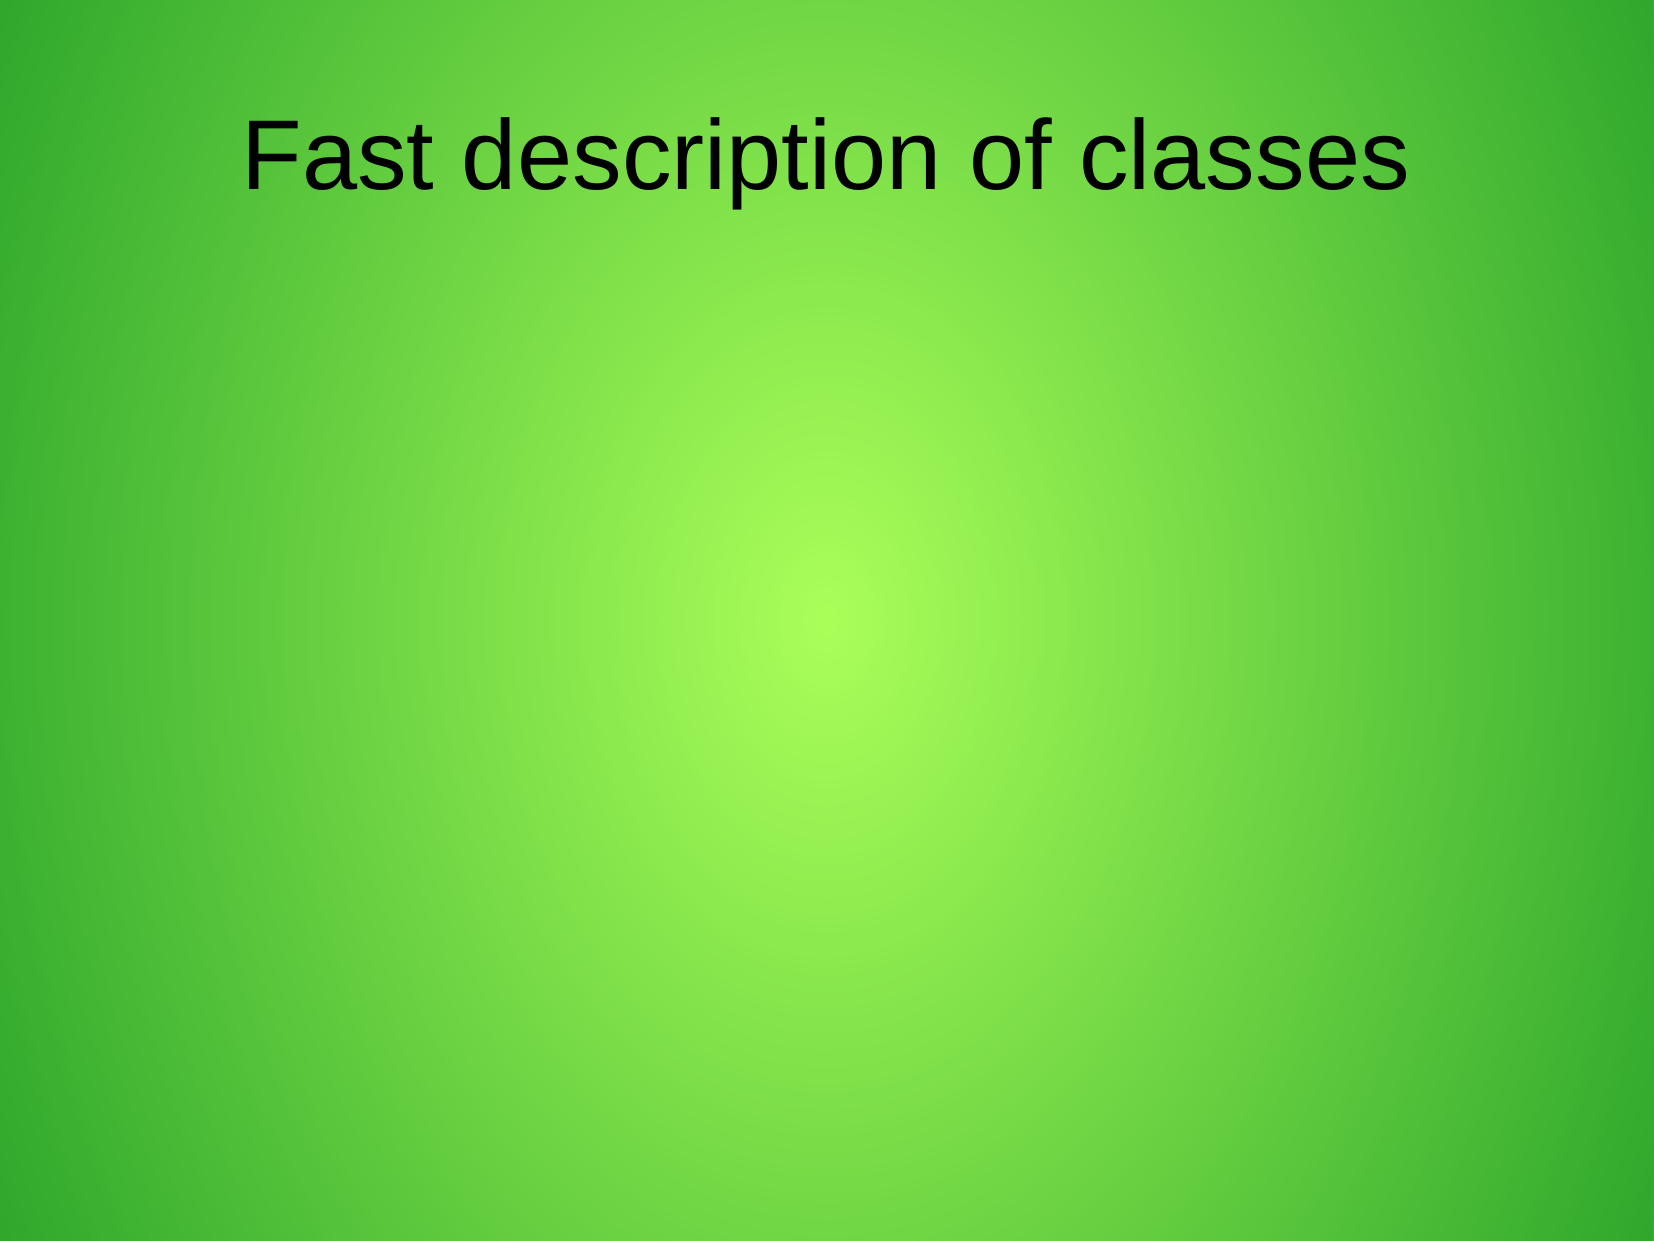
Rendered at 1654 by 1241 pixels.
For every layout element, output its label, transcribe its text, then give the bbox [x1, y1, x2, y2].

title Fast description of classes [82, 47, 1571, 252]
